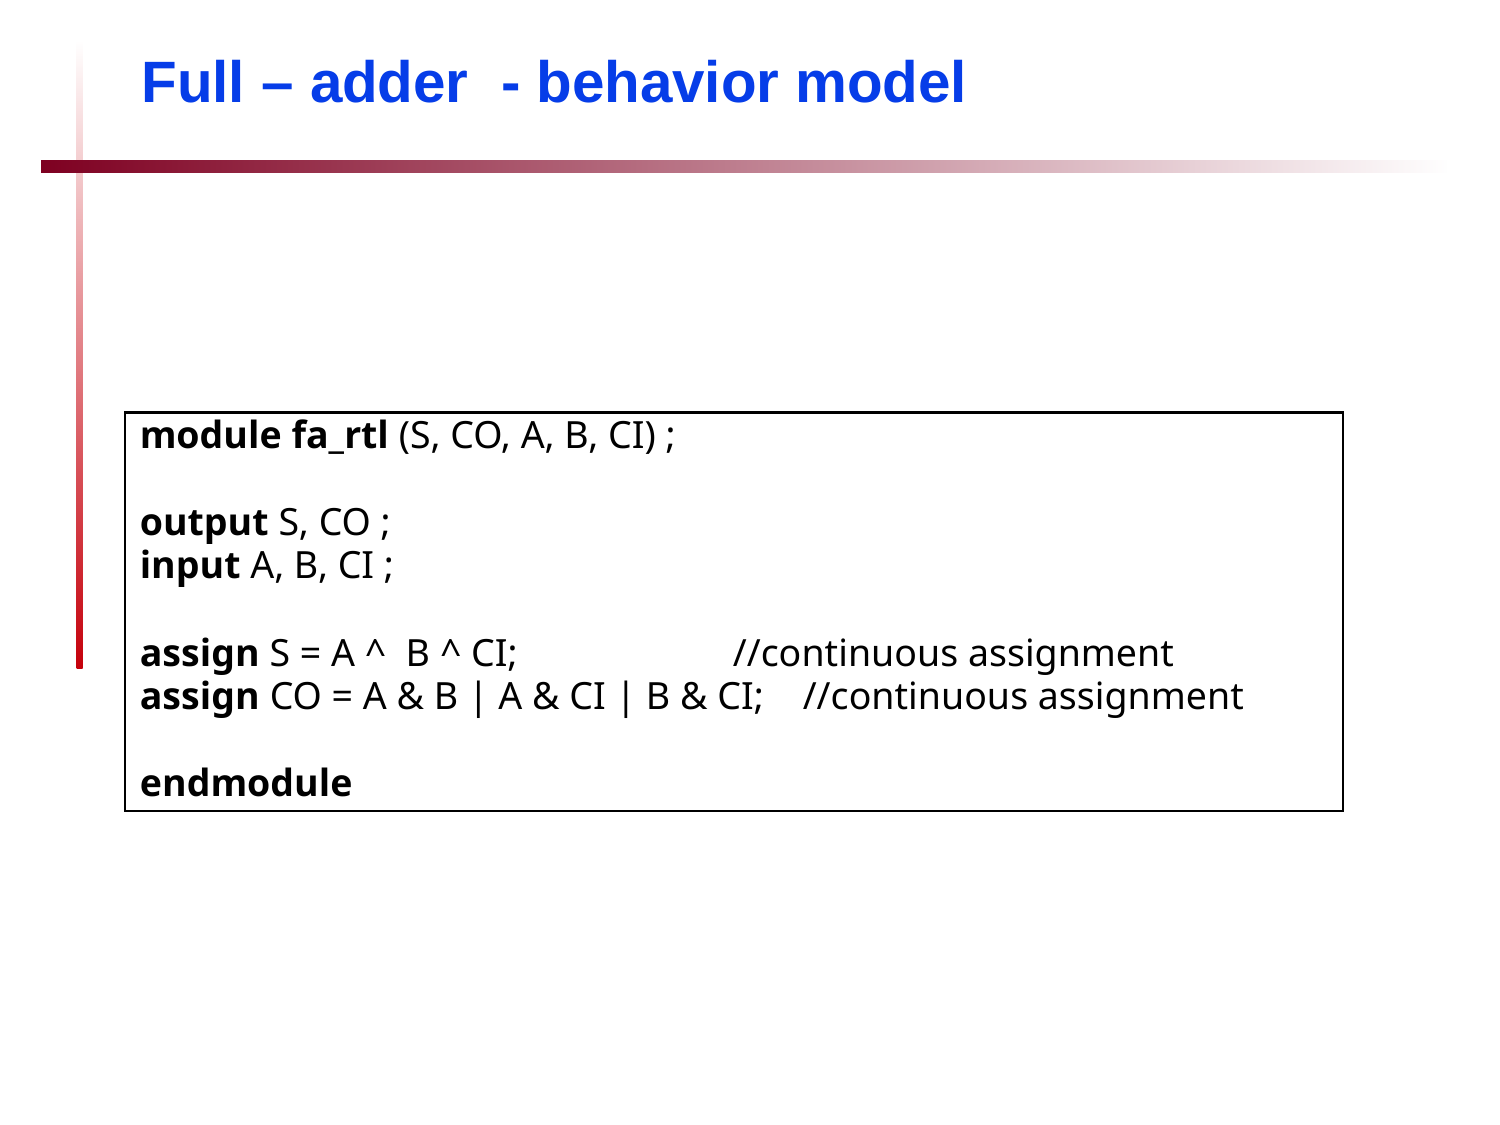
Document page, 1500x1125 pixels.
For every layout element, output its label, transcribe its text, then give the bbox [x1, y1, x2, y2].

text_box module fa_rtl (S, CO, A, B, CI) ; output S, CO ; input A, B, CI ; assign S = A ^ B ^ CI; //continuous assignment assign CO = A & B | A & CI | B & CI; //continuous assignment endmodule [124, 412, 1343, 812]
title Full – adder - behavior model [131, 50, 1400, 247]
